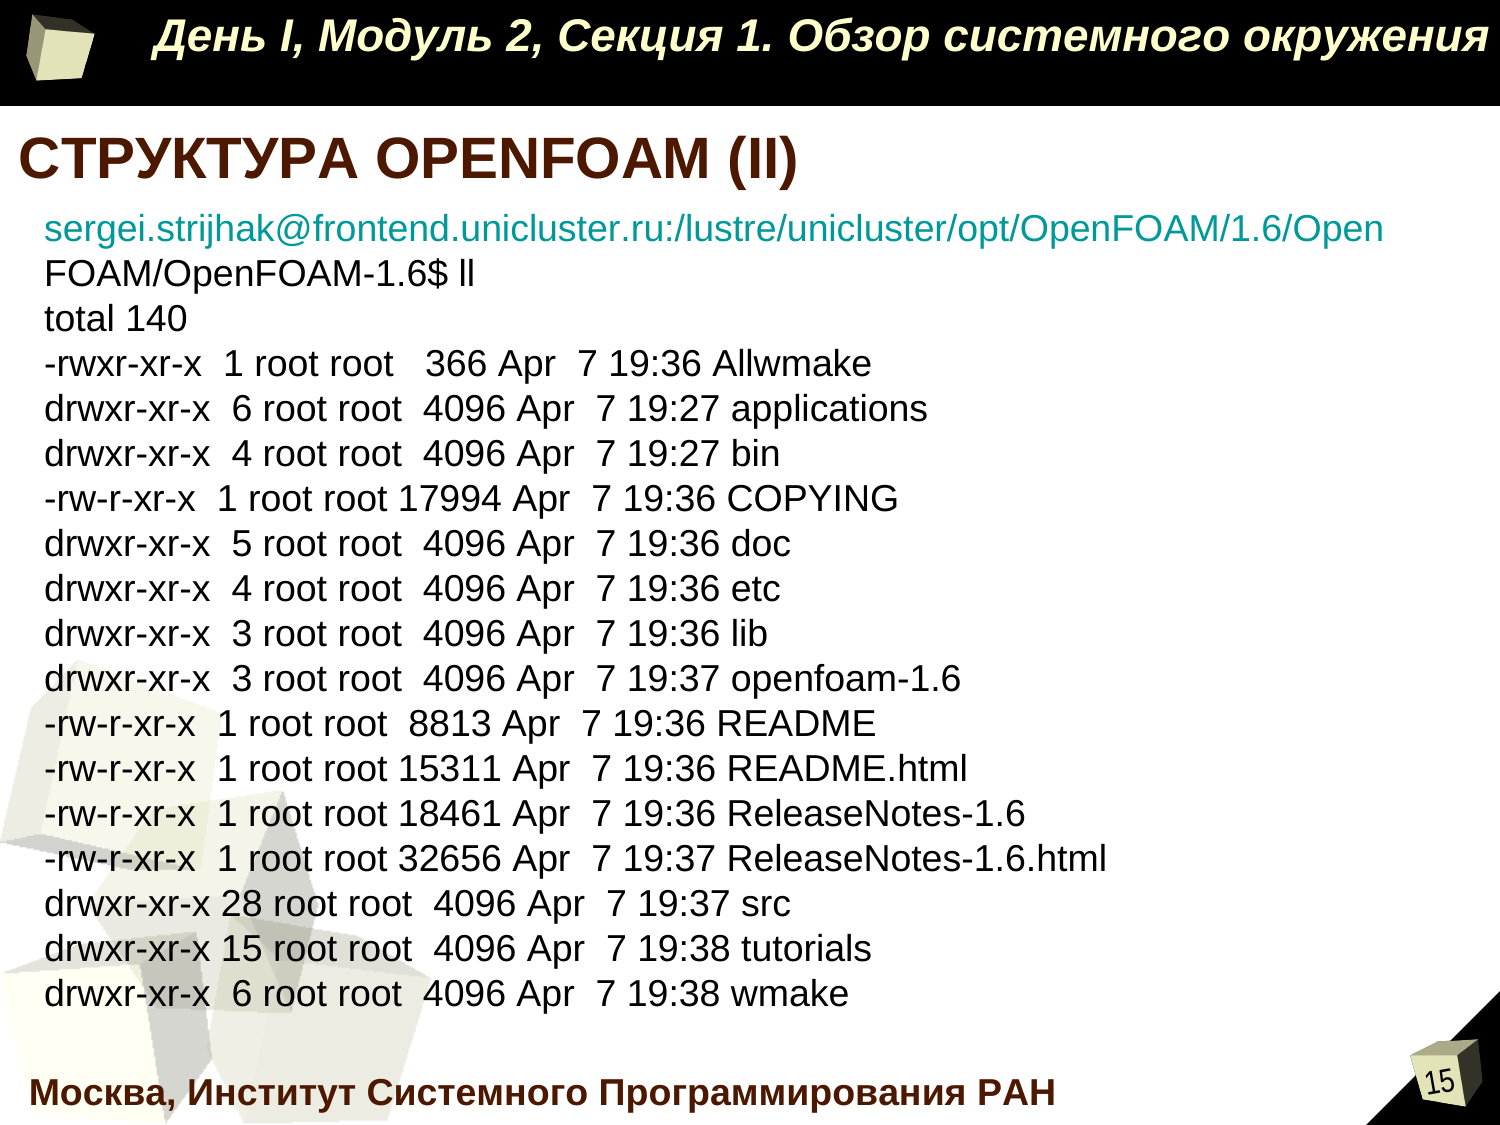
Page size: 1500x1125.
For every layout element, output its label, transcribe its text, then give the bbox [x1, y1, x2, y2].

text_box СТРУКТУРА OPENFOAM (II) [4, 112, 1500, 198]
text_box sergei.strijhak@frontend.unicluster.ru:/lustre/unicluster/opt/OpenFOAM/1.6/Open FOAM/OpenFOAM-1.6$ ll total 140 -rwxr-xr-x 1 root root 366 Apr 7 19:36 Allwmake drwxr-xr-x 6 root root 4096 Apr 7 19:27 applications drwxr-xr-x 4 root root 4096 Apr 7 19:27 bin -rw-r-xr-x 1 root root 17994 Apr 7 19:36 COPYING drwxr-xr-x 5 root root 4096 Apr 7 19:36 doc drwxr-xr-x 4 root root 4096 Apr 7 19:36 etc drwxr-xr-x 3 root root 4096 Apr 7 19:36 lib drwxr-xr-x 3 root root 4096 Apr 7 19:37 openfoam-1.6 -rw-r-xr-x 1 root root 8813 Apr 7 19:36 README -rw-r-xr-x 1 root root 15311 Apr 7 19:36 README.html -rw-r-xr-x 1 root root 18461 Apr 7 19:36 ReleaseNotes-1.6 -rw-r-xr-x 1 root root 32656 Apr 7 19:37 ReleaseNotes-1.6.html drwxr-xr-x 28 root root 4096 Apr 7 19:37 src drwxr-xr-x 15 root root 4096 Apr 7 19:38 tutorials drwxr-xr-x 6 root root 4096 Apr 7 19:38 wmake [29, 198, 1436, 1022]
picture [423, 1088, 433, 1102]
picture [0, 659, 433, 1125]
